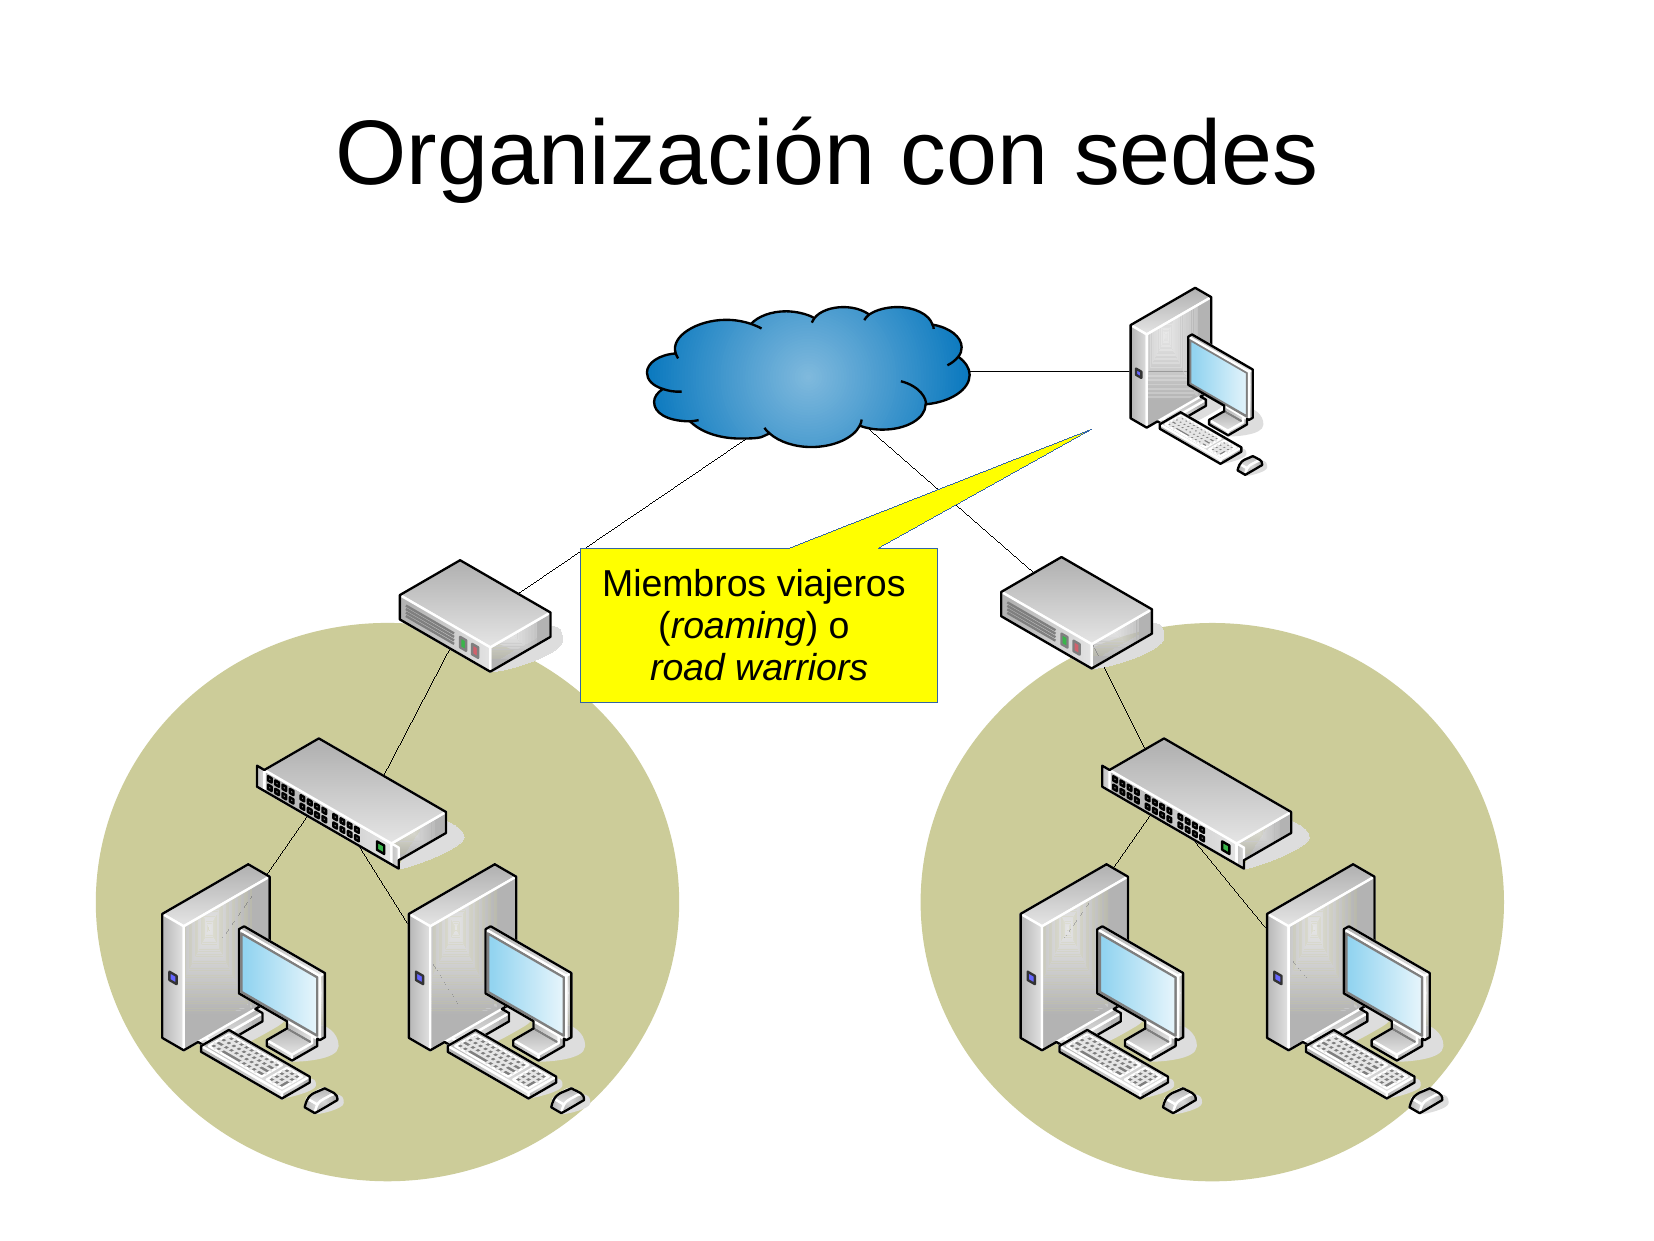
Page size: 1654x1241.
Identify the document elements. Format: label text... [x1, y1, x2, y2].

text_box [1161, 421, 1240, 462]
text_box [1003, 559, 1150, 666]
text_box [1240, 458, 1260, 473]
text_box [1250, 461, 1267, 475]
text_box [1412, 1090, 1440, 1111]
text_box [646, 307, 970, 448]
text_box [1228, 449, 1246, 462]
text_box [1231, 411, 1263, 436]
text_box [95, 622, 680, 1182]
text_box [1425, 1095, 1448, 1113]
text_box [1192, 398, 1221, 420]
title Organización con sedes [83, 49, 1572, 257]
text_box [920, 622, 1505, 1182]
text_box [1190, 337, 1251, 433]
text_box Miembros viajeros (roaming) o road warriors [580, 429, 1092, 703]
text_box [402, 563, 549, 669]
text_box [1132, 290, 1210, 425]
